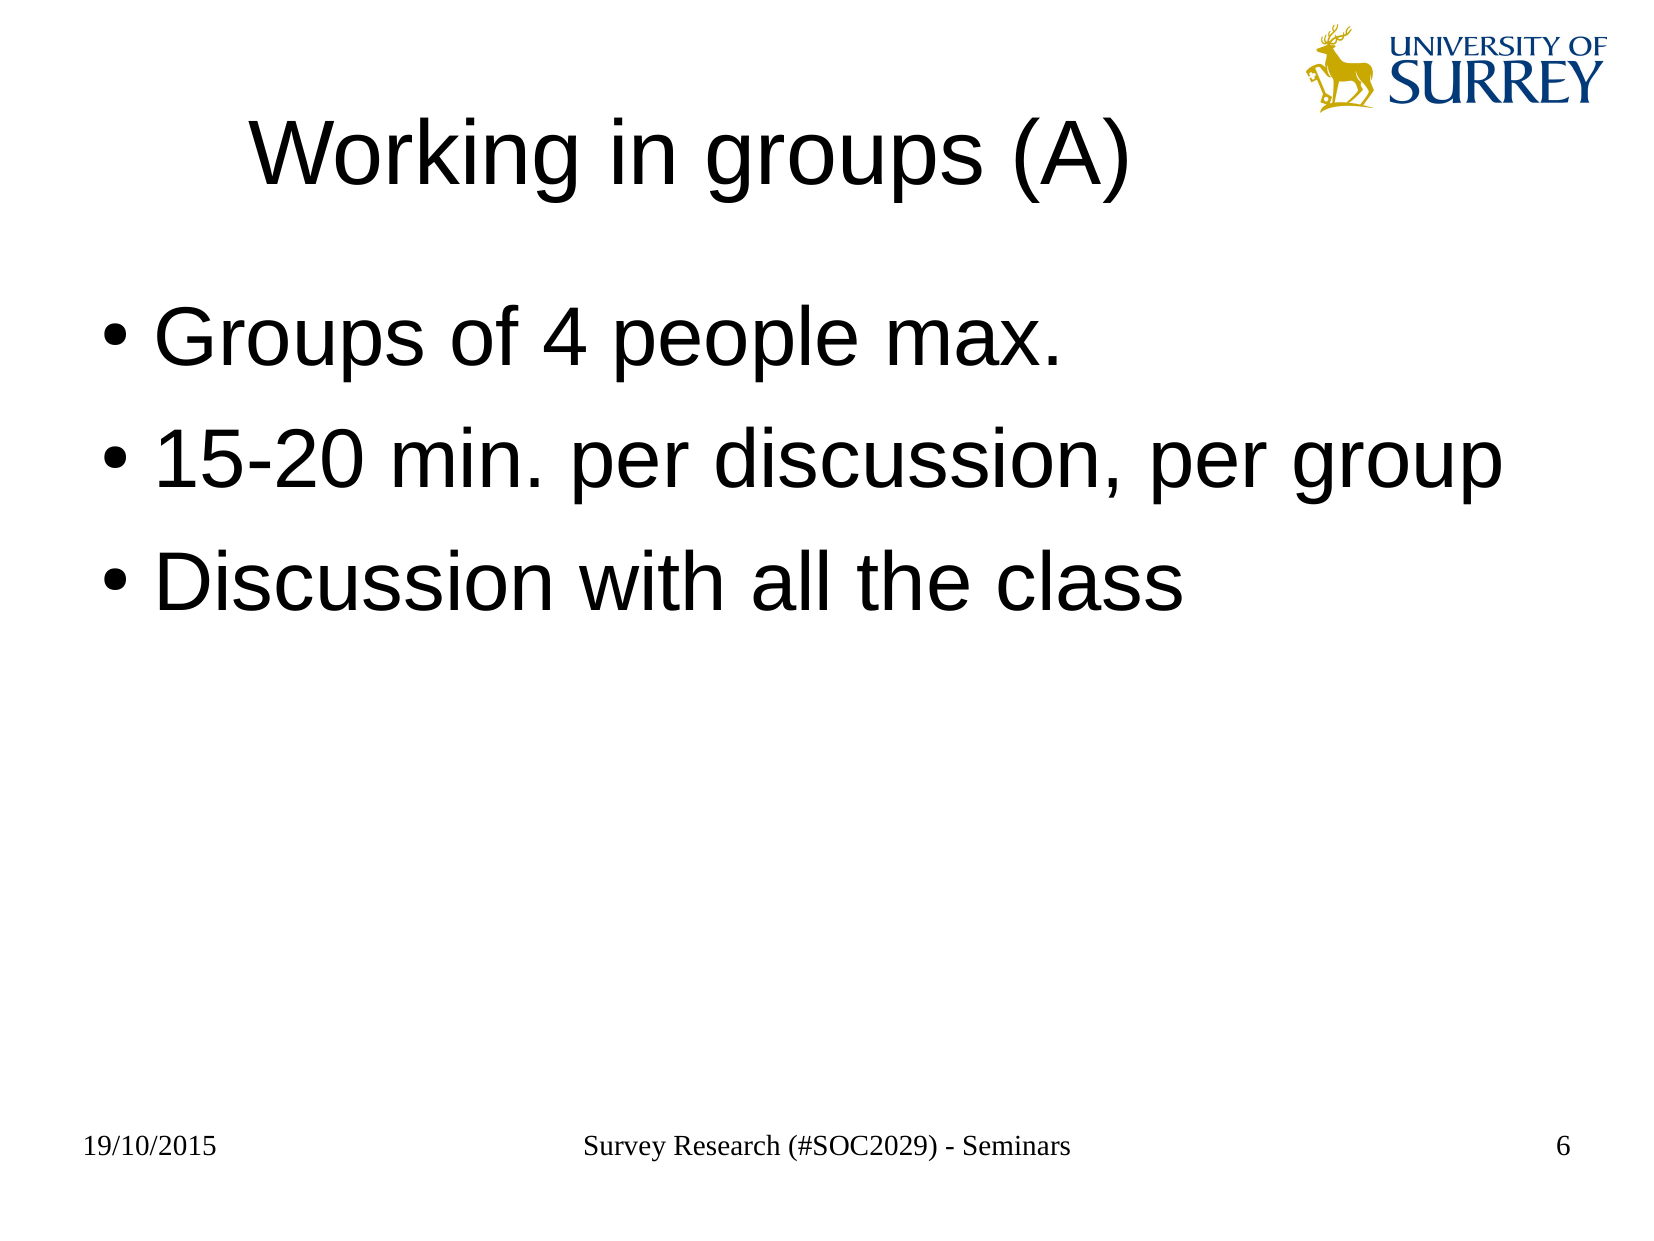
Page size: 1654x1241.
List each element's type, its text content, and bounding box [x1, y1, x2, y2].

list Groups of 4 people max. 15-20 min. per discussion, per group Discussion with all the class [82, 290, 1571, 1010]
title Working in groups (A) [82, 49, 1300, 257]
picture [1306, 23, 1607, 113]
